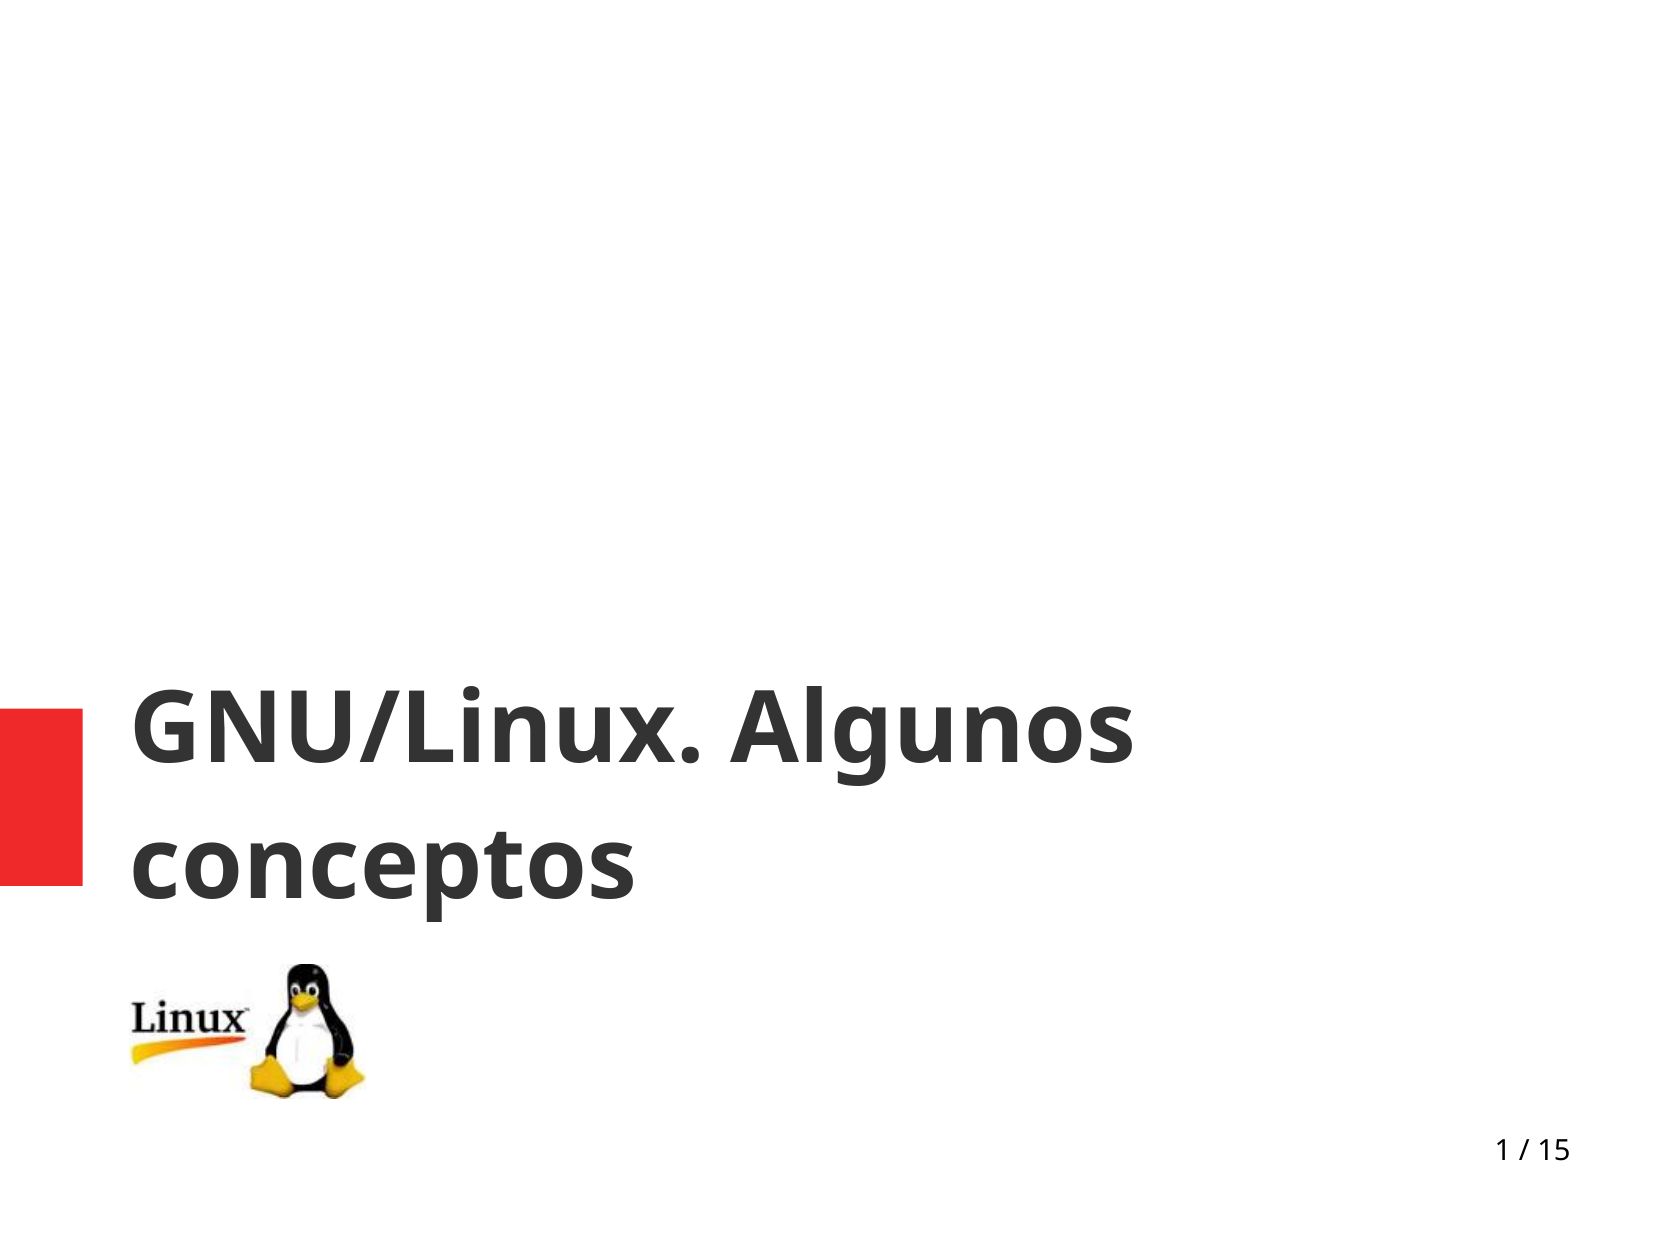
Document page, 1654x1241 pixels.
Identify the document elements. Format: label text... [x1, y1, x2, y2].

title GNU/Linux. Algunos conceptos [129, 655, 1536, 928]
picture [129, 964, 366, 1099]
